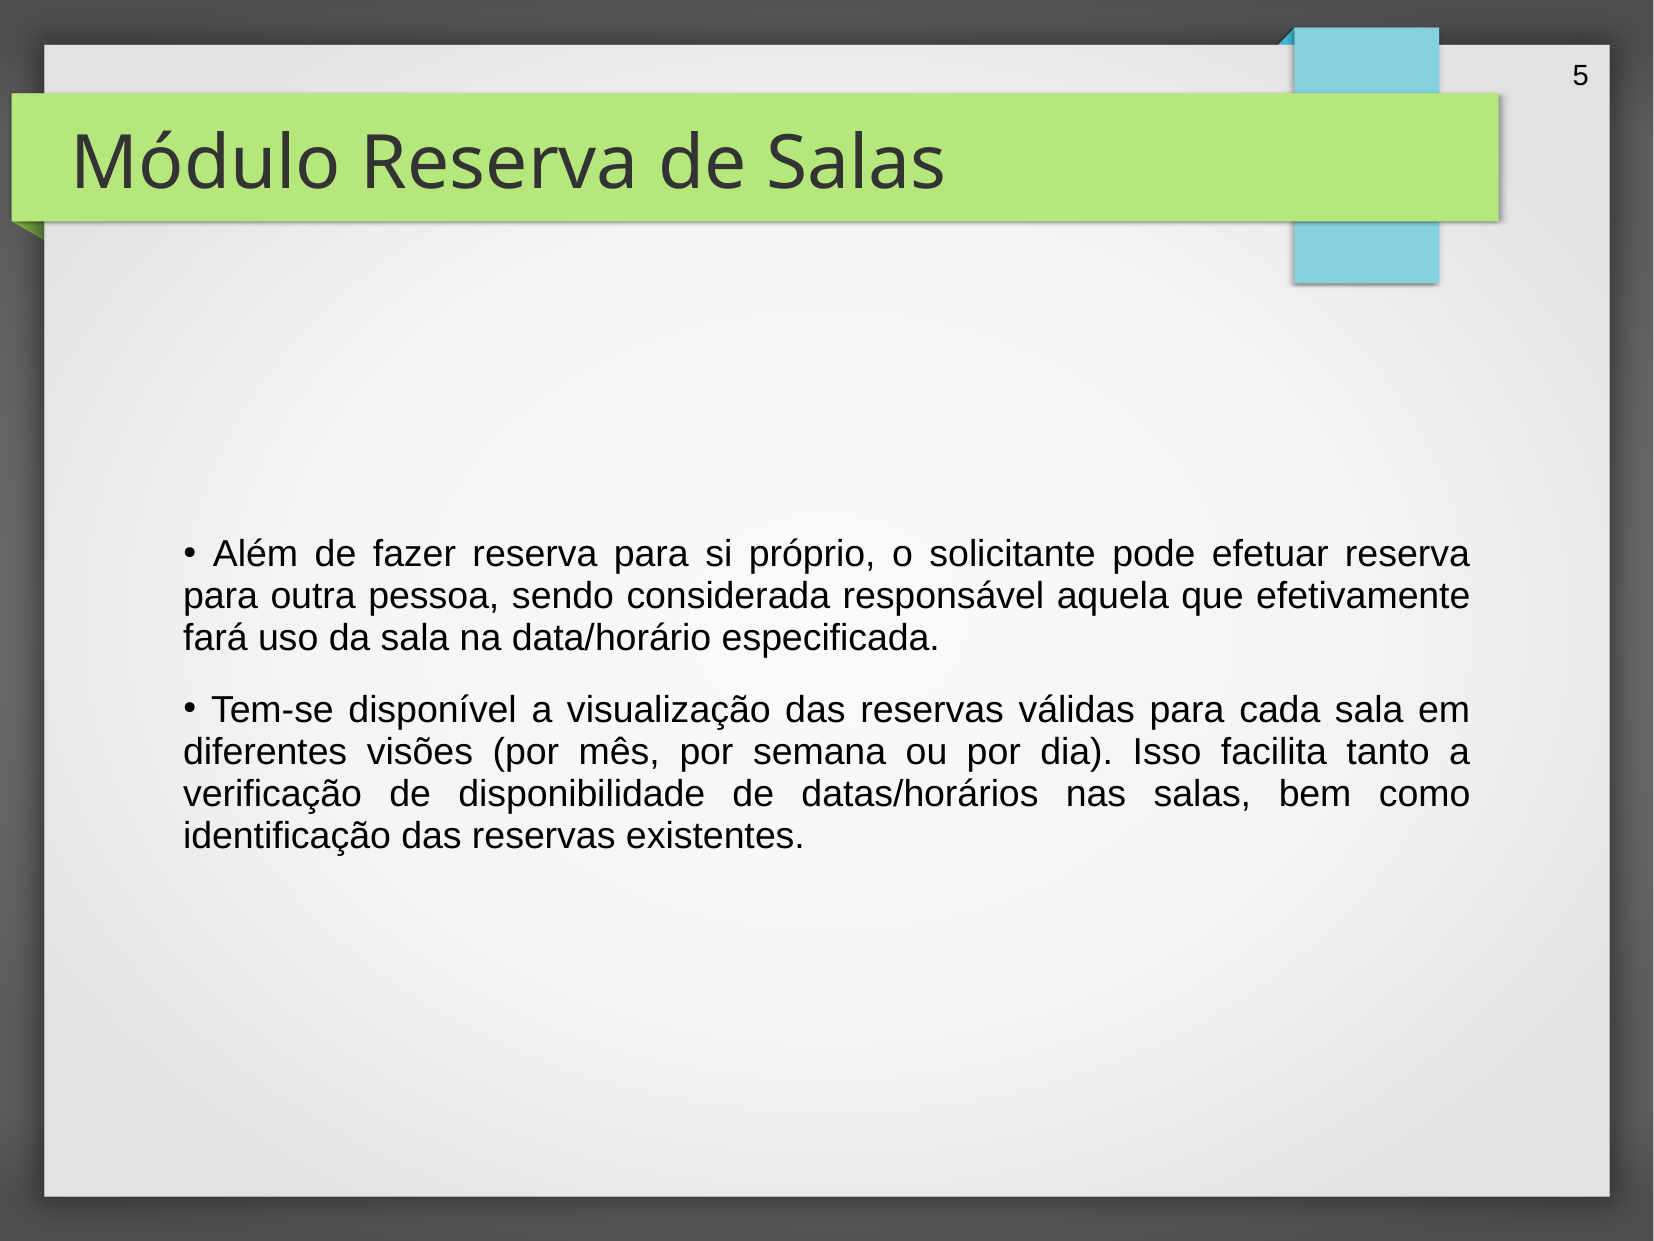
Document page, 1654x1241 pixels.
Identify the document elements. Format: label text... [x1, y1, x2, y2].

list Além de fazer reserva para si próprio, o solicitante pode efetuar reserva para outra pessoa, sendo considerada responsável aquela que efetivamente fará uso da sala na data/horário especificada. Tem-se disponível a visualização das reservas válidas para cada sala em diferentes visões (por mês, por semana ou por dia). Isso facilita tanto a verificação de disponibilidade de datas/horários nas salas, bem como identificação das reservas existentes. [183, 532, 1471, 892]
picture [0, 0, 1654, 1241]
title Módulo Reserva de Salas [70, 106, 1229, 213]
